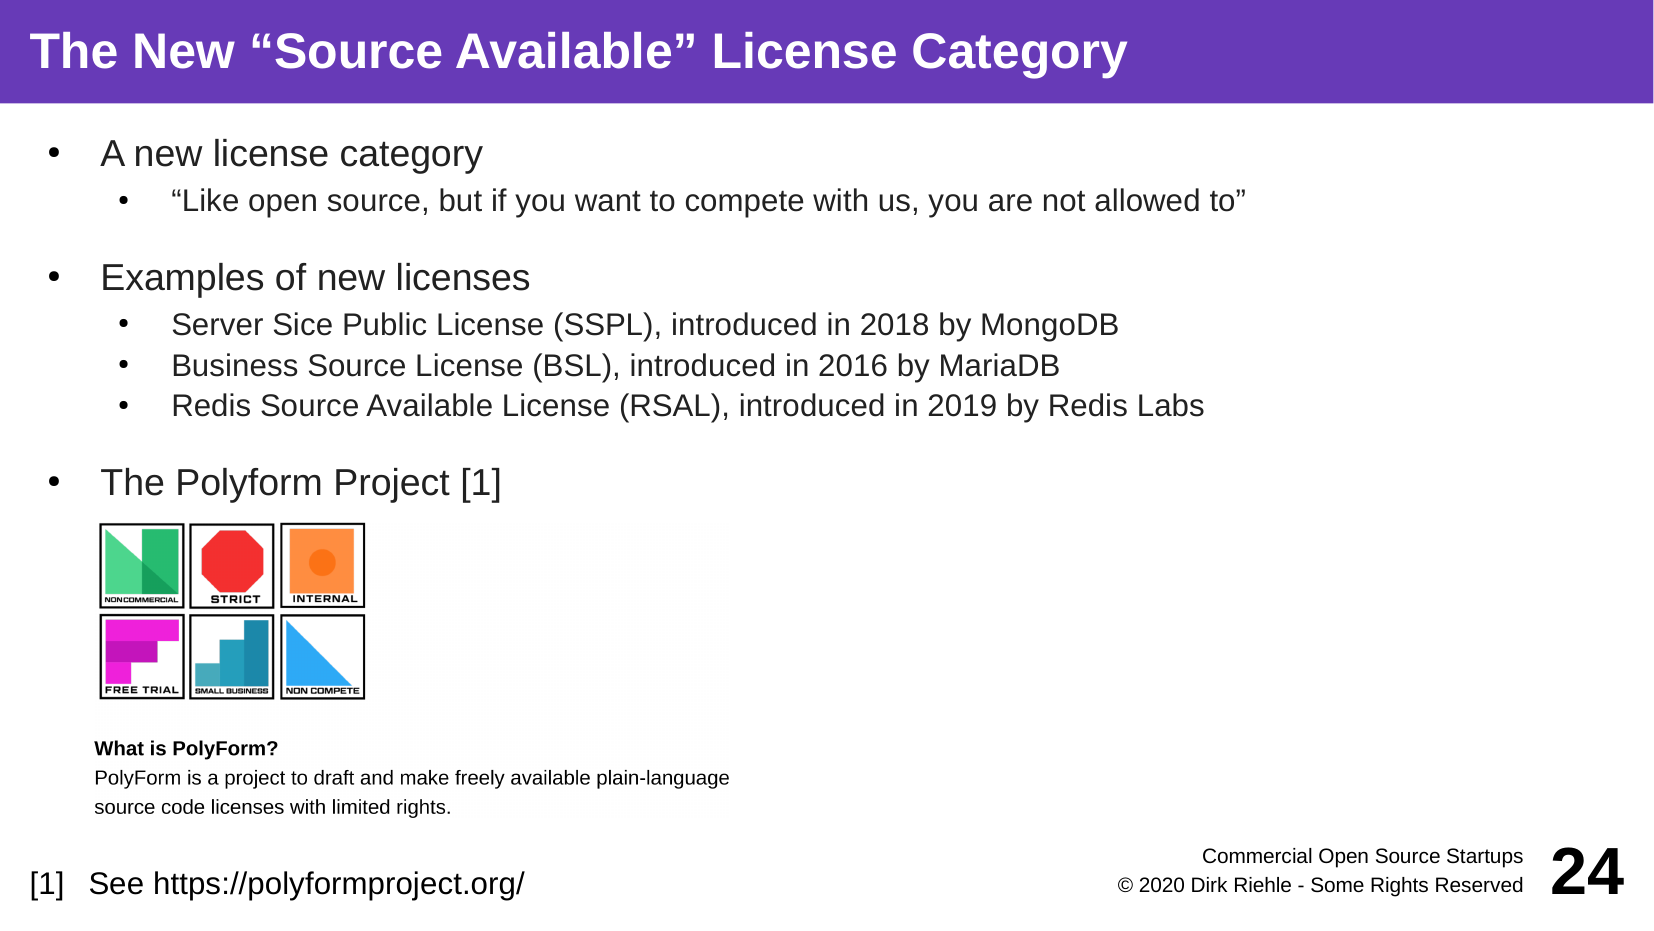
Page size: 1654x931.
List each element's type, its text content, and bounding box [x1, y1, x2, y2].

list A new license category “Like open source, but if you want to compete with us, you are not allowed to” Examples of new licenses Server Sice Public License (SSPL), introduced in 2018 by MongoDB Business Source License (BSL), introduced in 2016 by MariaDB Redis Source Available License (RSAL), introduced in 2019 by Redis Labs The Polyform Project [1] [29, 132, 1625, 813]
picture [94, 522, 729, 693]
title The New “Source Available” License Category [0, 0, 1654, 104]
text_box [1] See https://polyformproject.org/ [0, 693, 1182, 931]
